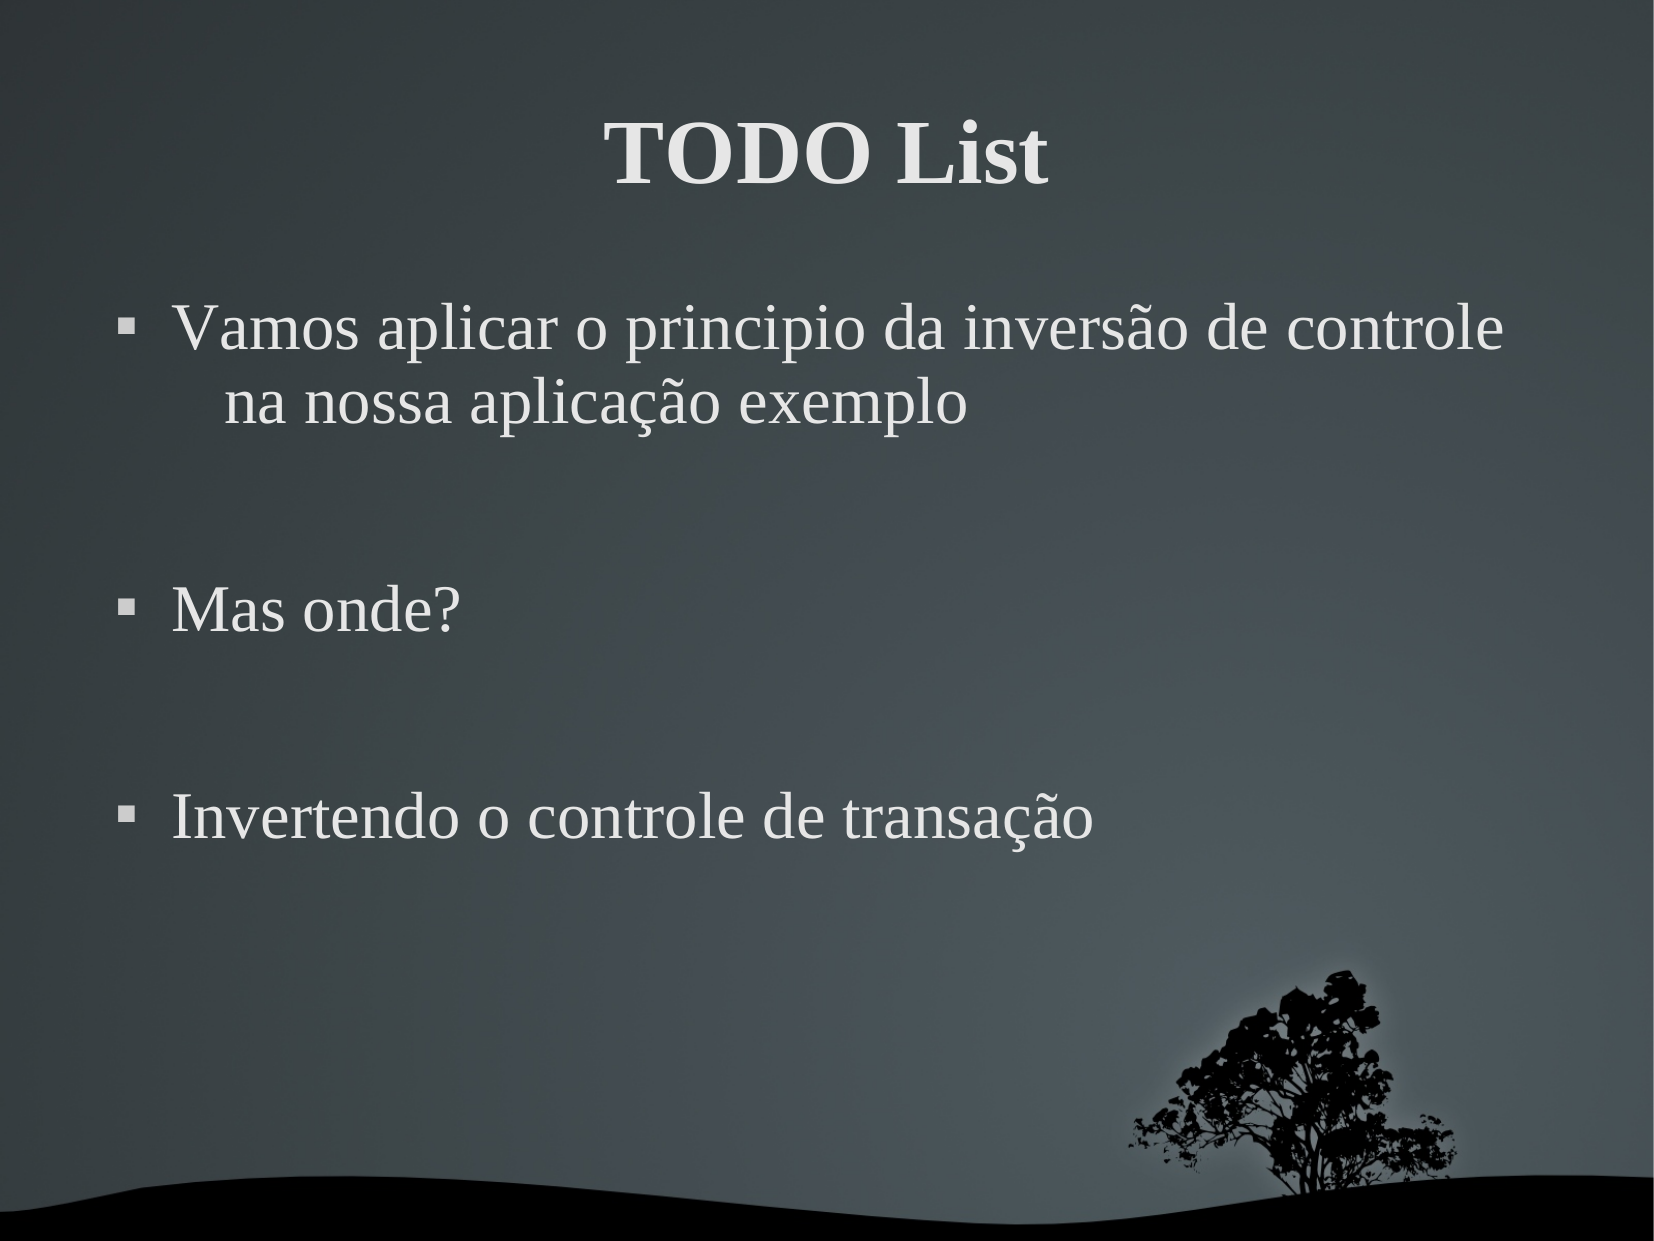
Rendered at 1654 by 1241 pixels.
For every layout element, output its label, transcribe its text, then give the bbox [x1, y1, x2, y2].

title TODO List [82, 56, 1571, 250]
picture [0, 0, 1654, 1241]
list Vamos aplicar o principio da inversão de controle na nossa aplicação exemplo Mas onde? Invertendo o controle de transação [82, 290, 1571, 1094]
